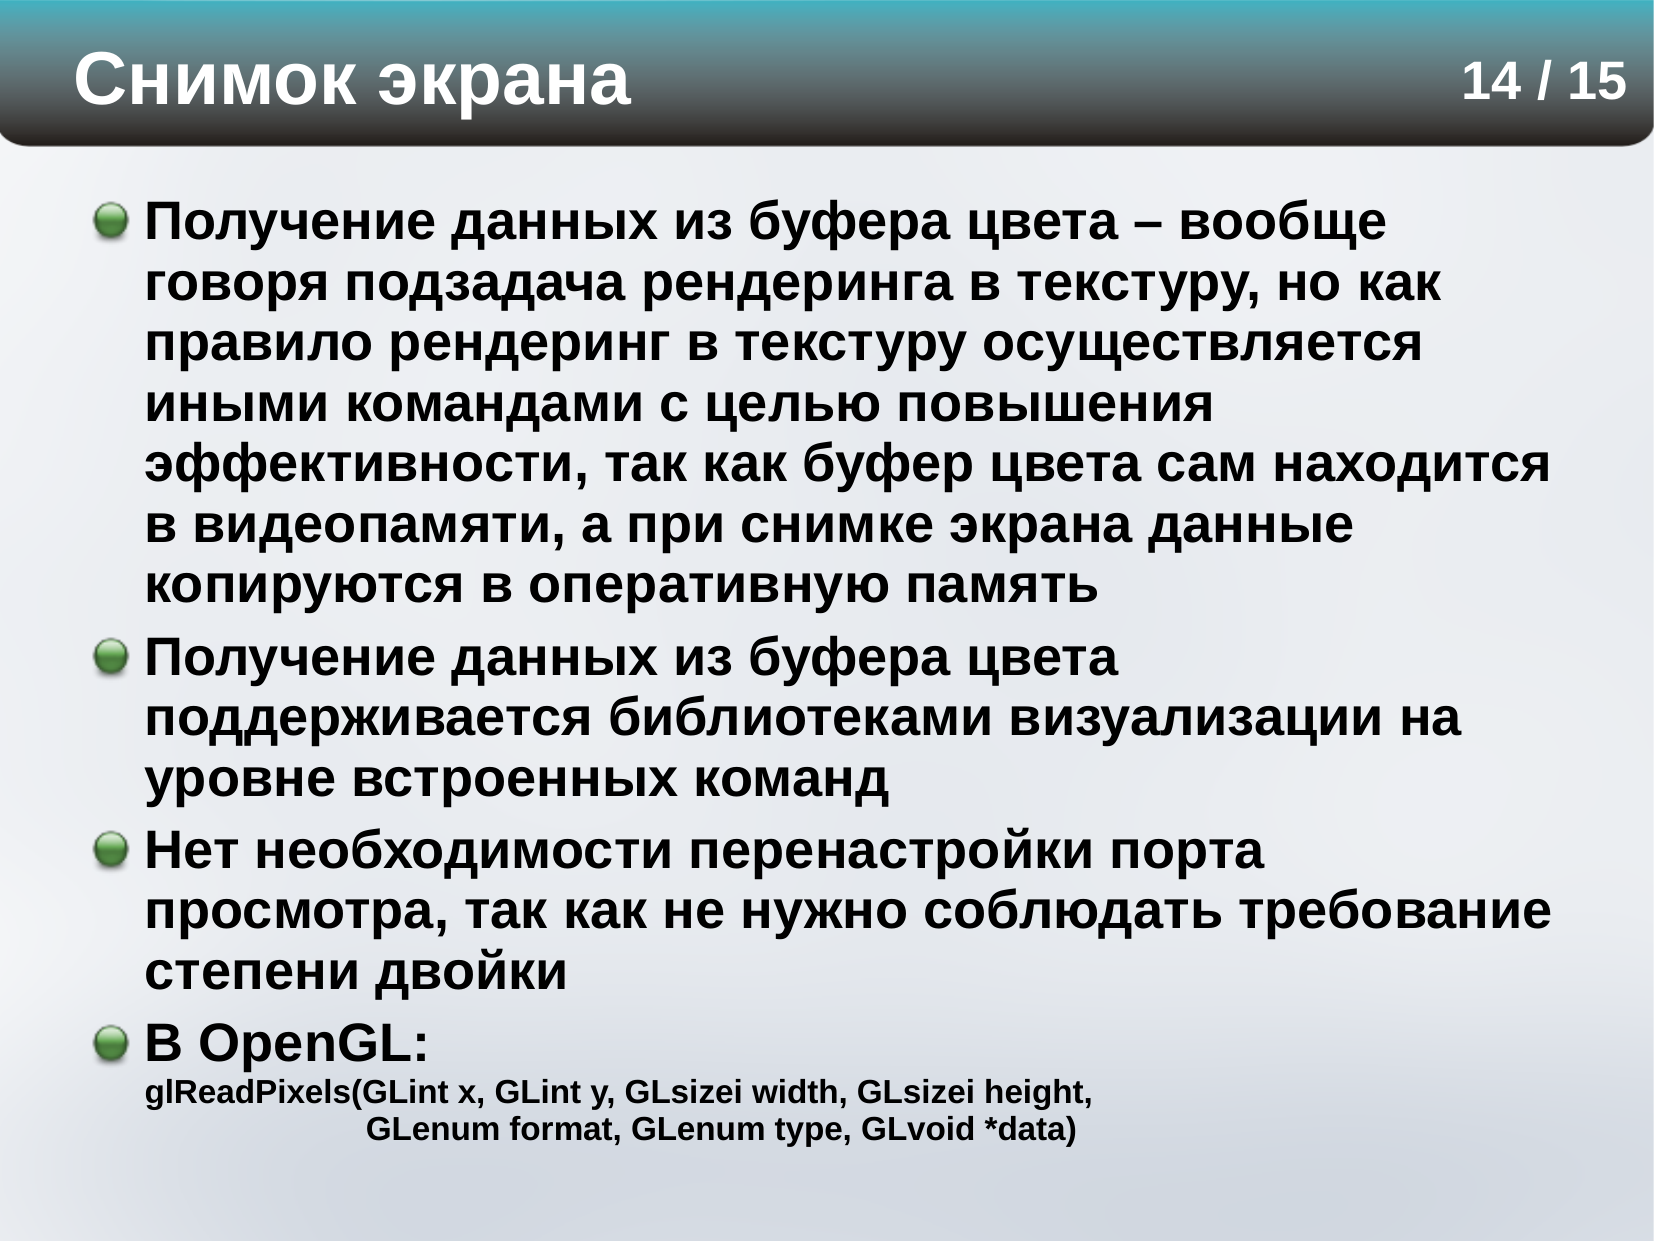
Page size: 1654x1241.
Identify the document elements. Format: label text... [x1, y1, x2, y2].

text_box <номер> / 15 [1446, 42, 1654, 179]
text_box Получение данных из буфера цвета – вообще говоря подзадача рендеринга в текстуру, но как правило рендеринг в текстуру осуществляется иными командами с целью повышения эффективности, так как буфер цвета сам находится в видеопамяти, а при снимке экрана данные копируются в оперативную память Получение данных из буфера цвета поддерживается библиотеками визуализации на уровне встроенных команд Нет необходимости перенастройки порта просмотра, так как не нужно соблюдать требование степени двойки В OpenGL: glReadPixels(GLint x, GLint y, GLsizei width, GLsizei height, GLenum format, GLenum type, GLvoid *data) [70, 183, 1595, 1155]
picture [0, 0, 1654, 1241]
text_box Снимок экрана [59, 29, 1359, 129]
